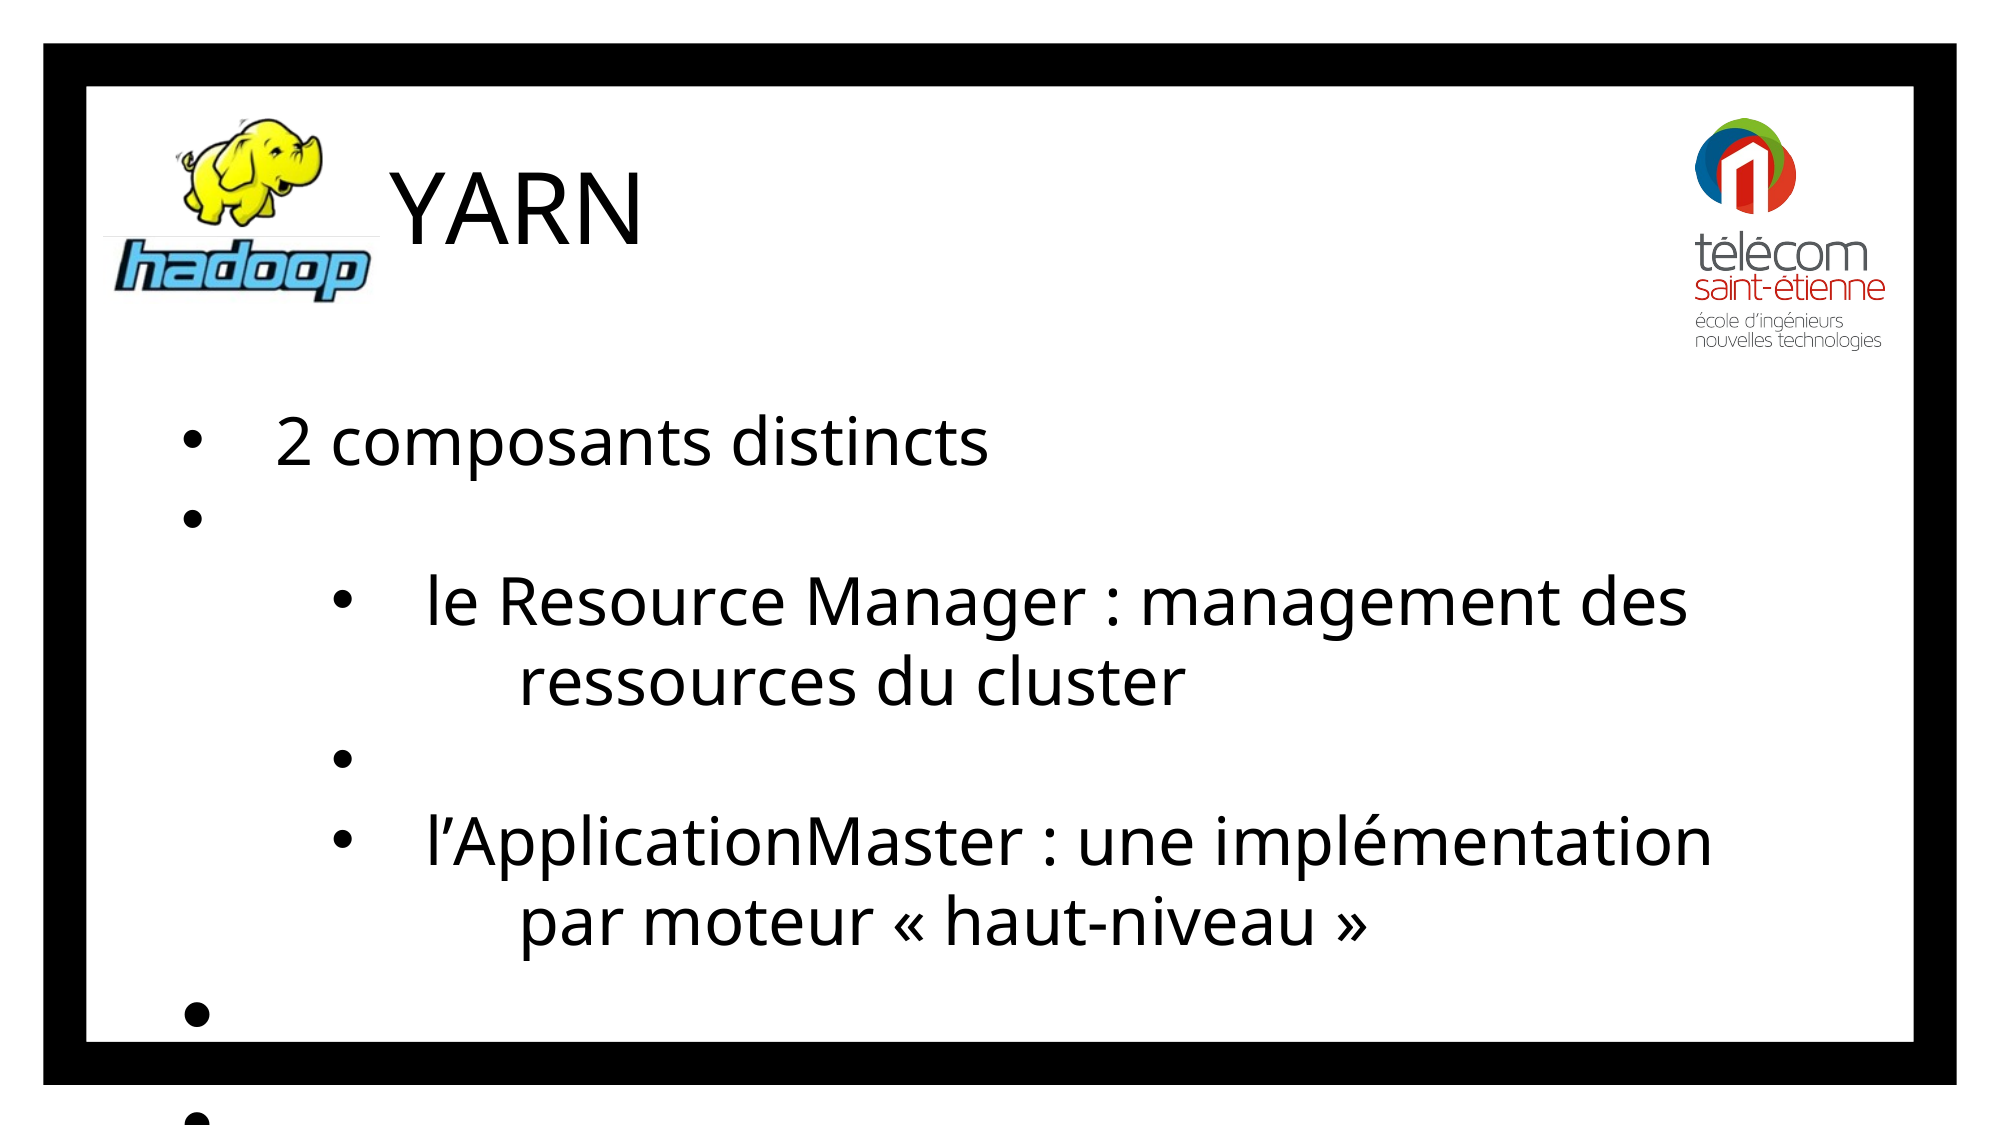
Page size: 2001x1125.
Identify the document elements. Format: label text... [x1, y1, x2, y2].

picture [1715, 134, 1730, 138]
picture [1695, 118, 1885, 351]
picture [103, 118, 380, 305]
text_box 2 composants distincts le Resource Manager : management des ressources du cluster l’ApplicationMaster : une implémentation par moteur « haut-niveau » [166, 391, 1849, 1125]
title YARN [380, 138, 1849, 304]
